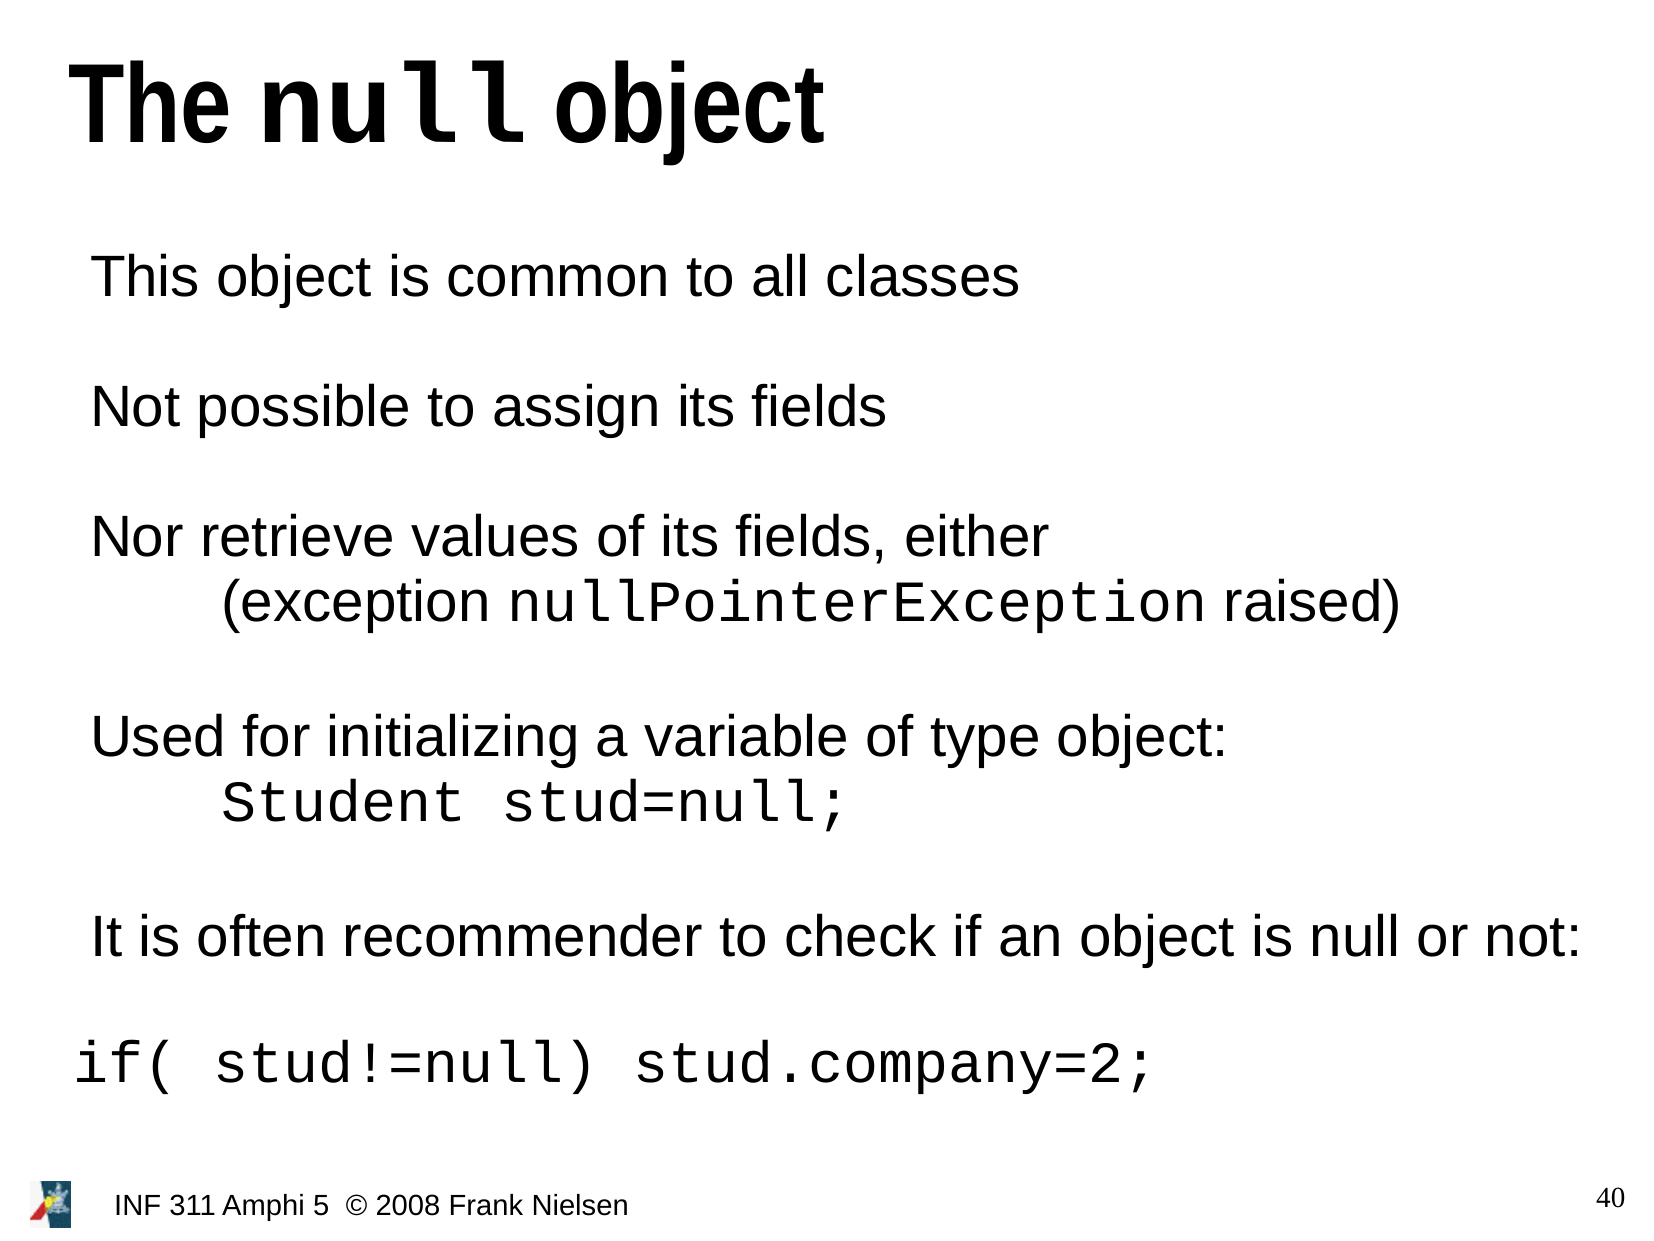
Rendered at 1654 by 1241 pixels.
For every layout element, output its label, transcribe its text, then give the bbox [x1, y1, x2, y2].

text_box The null object [53, 29, 840, 184]
picture [29, 1181, 71, 1228]
text_box This object is common to all classes Not possible to assign its fields Nor retrieve values of its fields, either (exception nullPointerException raised) Used for initializing a variable of type object: Student stud=null; It is often recommender to check if an object is null or not: if( stud!=null) stud.company=2; [59, 236, 1621, 1099]
